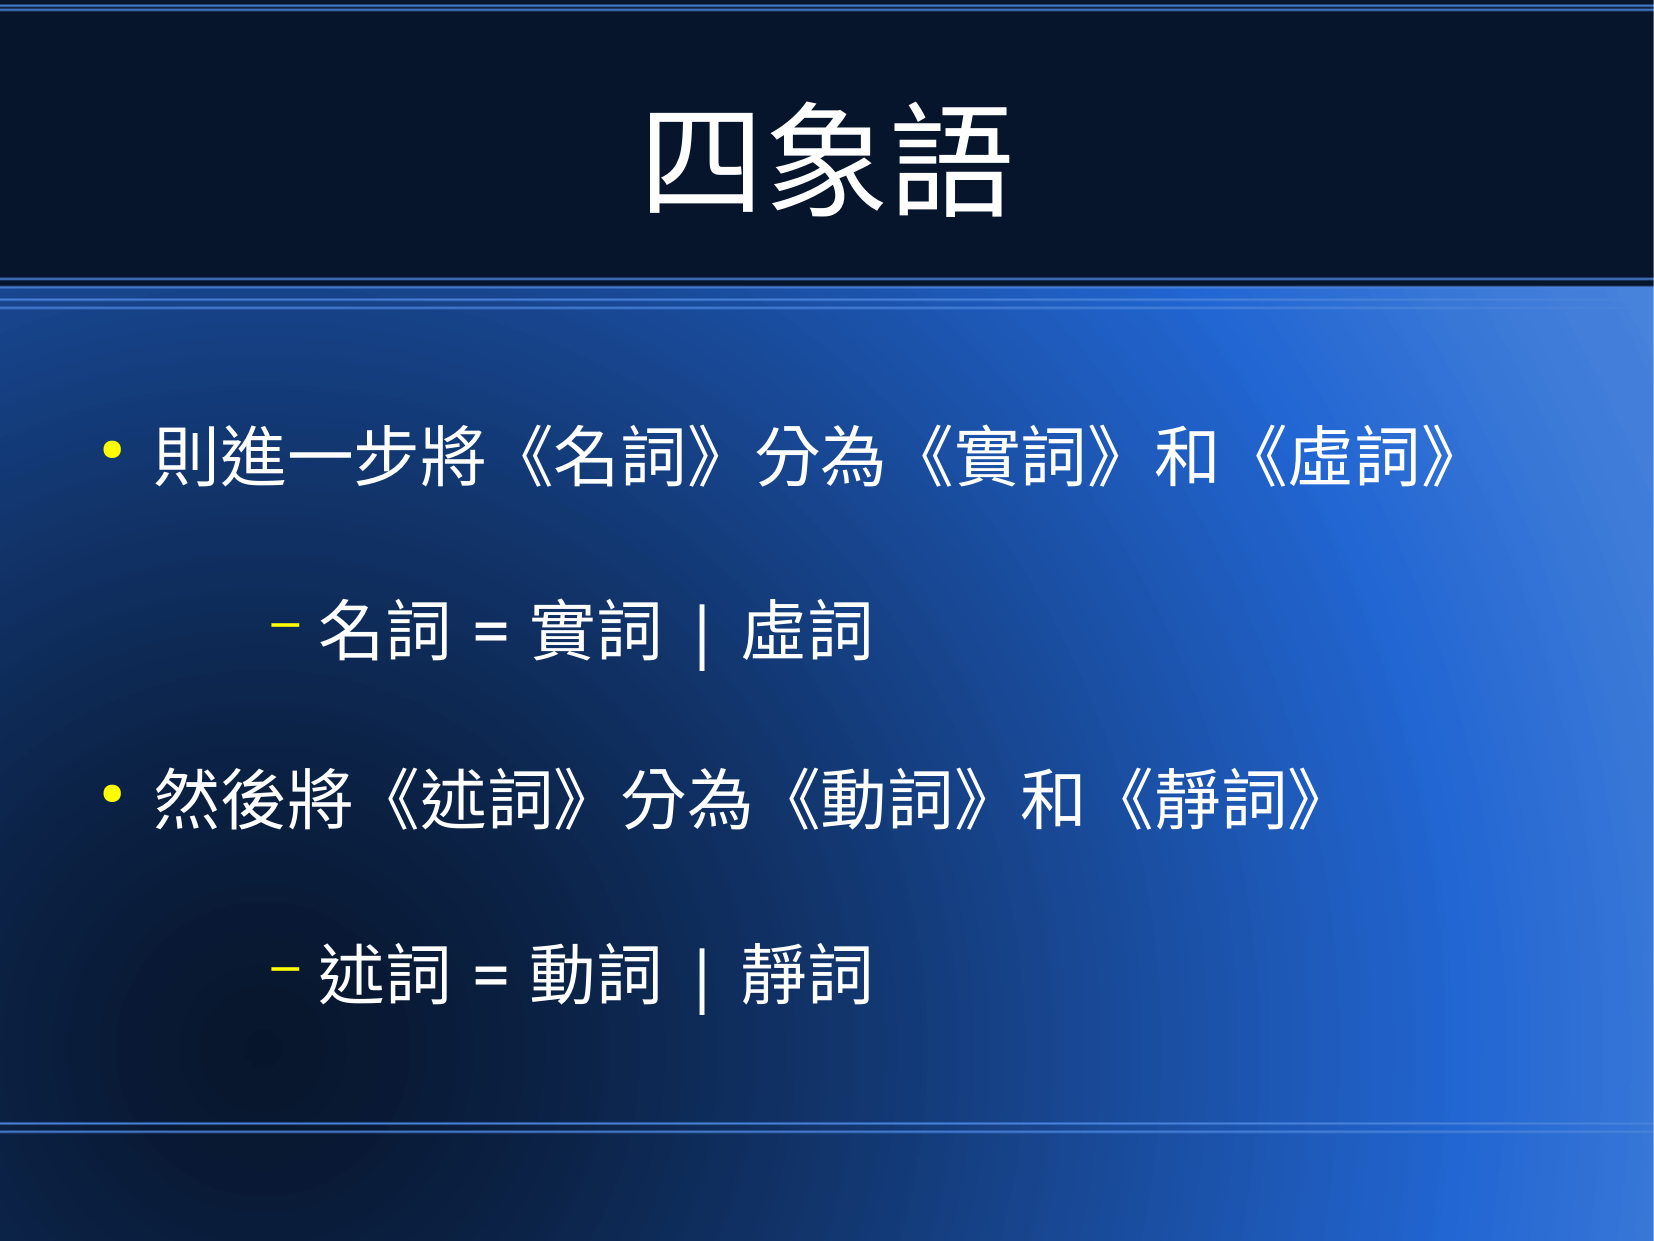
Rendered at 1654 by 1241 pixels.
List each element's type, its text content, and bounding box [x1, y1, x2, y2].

list 則進一步將《名詞》分為《實詞》和《虛詞》 名詞=實詞|虛詞 然後將《述詞》分為《動詞》和《靜詞》 述詞=動詞|靜詞 [82, 355, 1571, 1241]
title 四象語 [82, 49, 1571, 257]
picture [0, 0, 1654, 1241]
